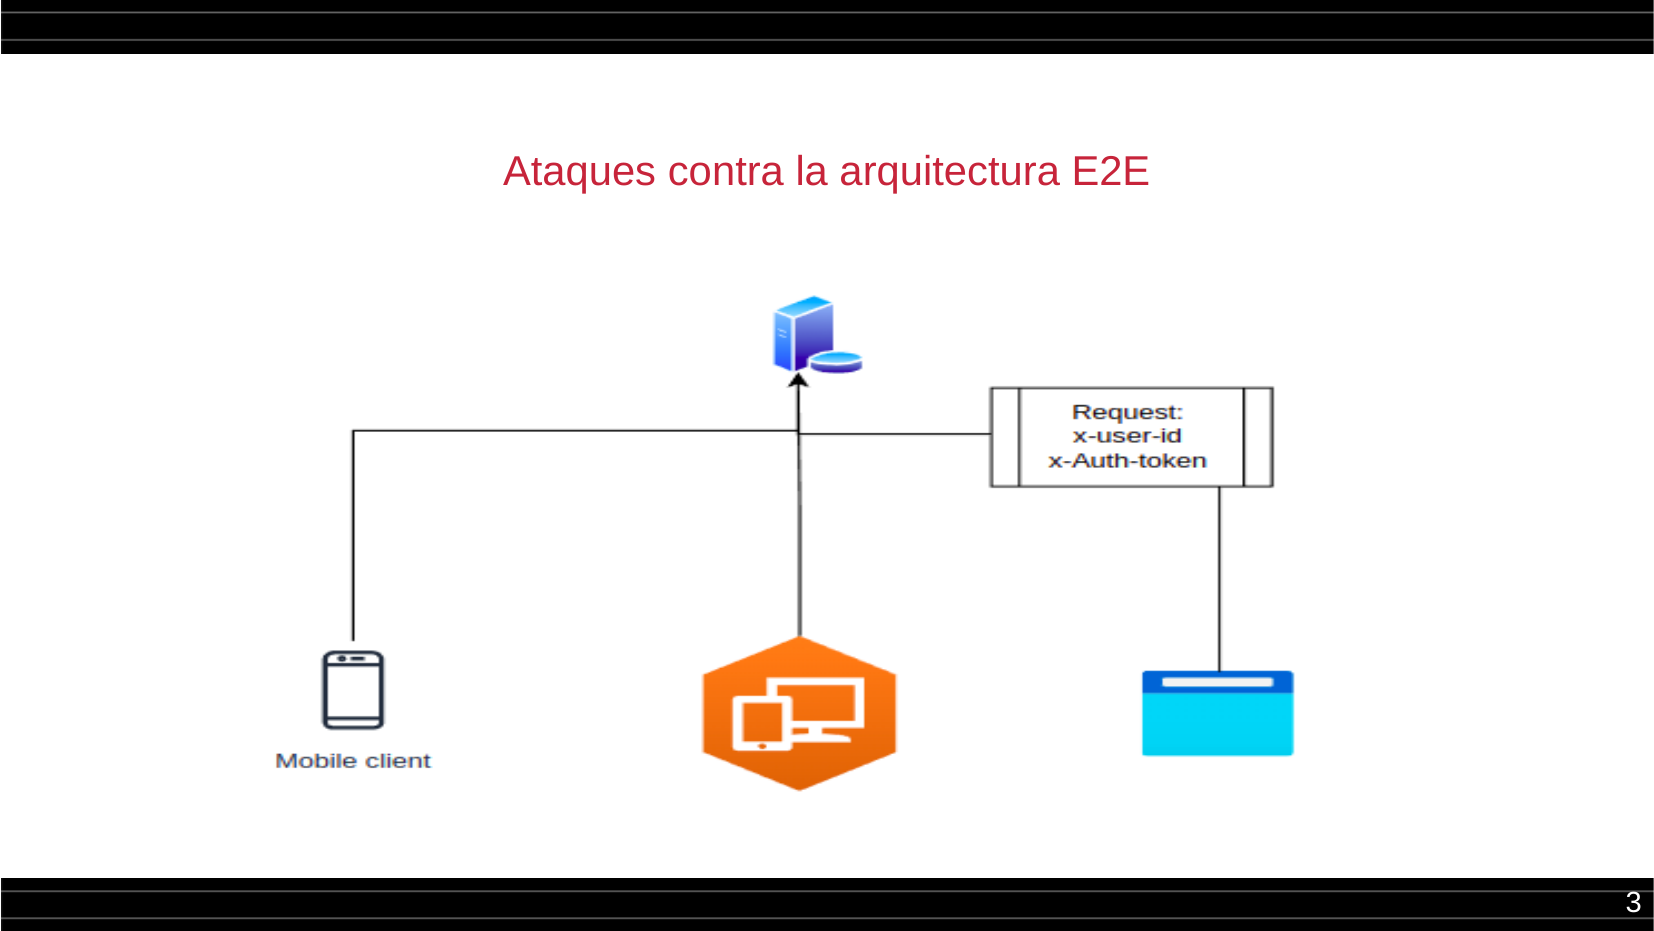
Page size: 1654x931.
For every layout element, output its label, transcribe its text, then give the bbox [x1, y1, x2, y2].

picture [1, 878, 1654, 931]
picture [1, 0, 1654, 54]
picture [177, 252, 1477, 815]
title Ataques contra la arquitectura E2E [82, 92, 1571, 249]
